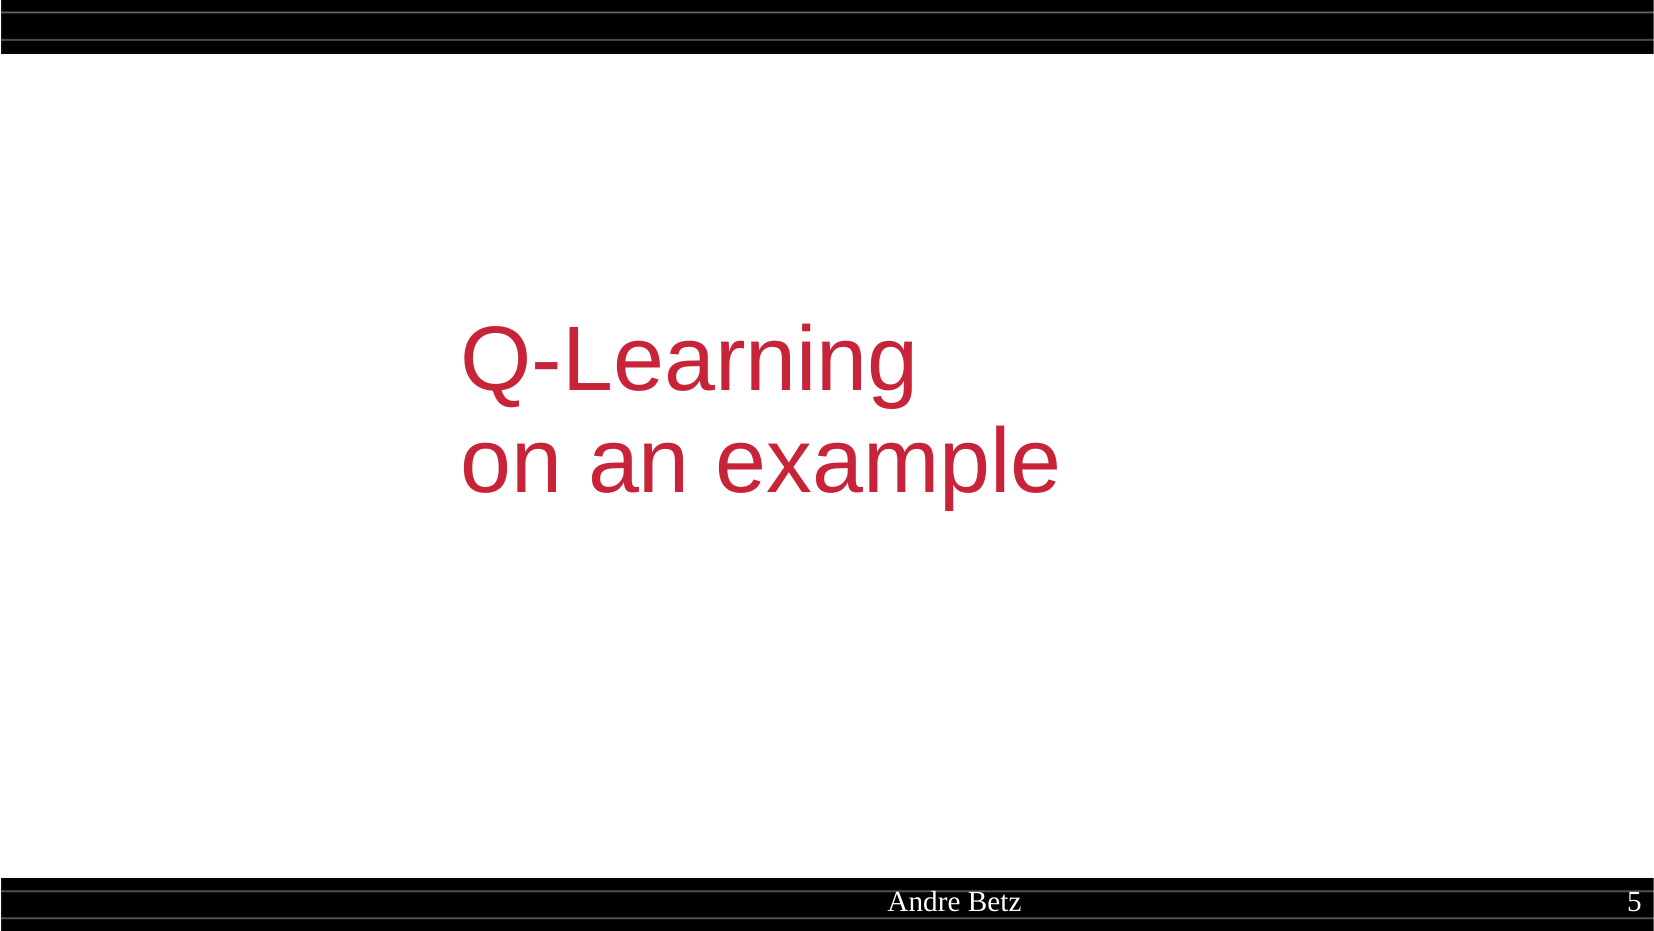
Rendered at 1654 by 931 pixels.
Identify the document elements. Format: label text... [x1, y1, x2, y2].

picture [1, 878, 1654, 931]
picture [1, 0, 1654, 54]
title Q-Learning on an example [460, 241, 1193, 579]
